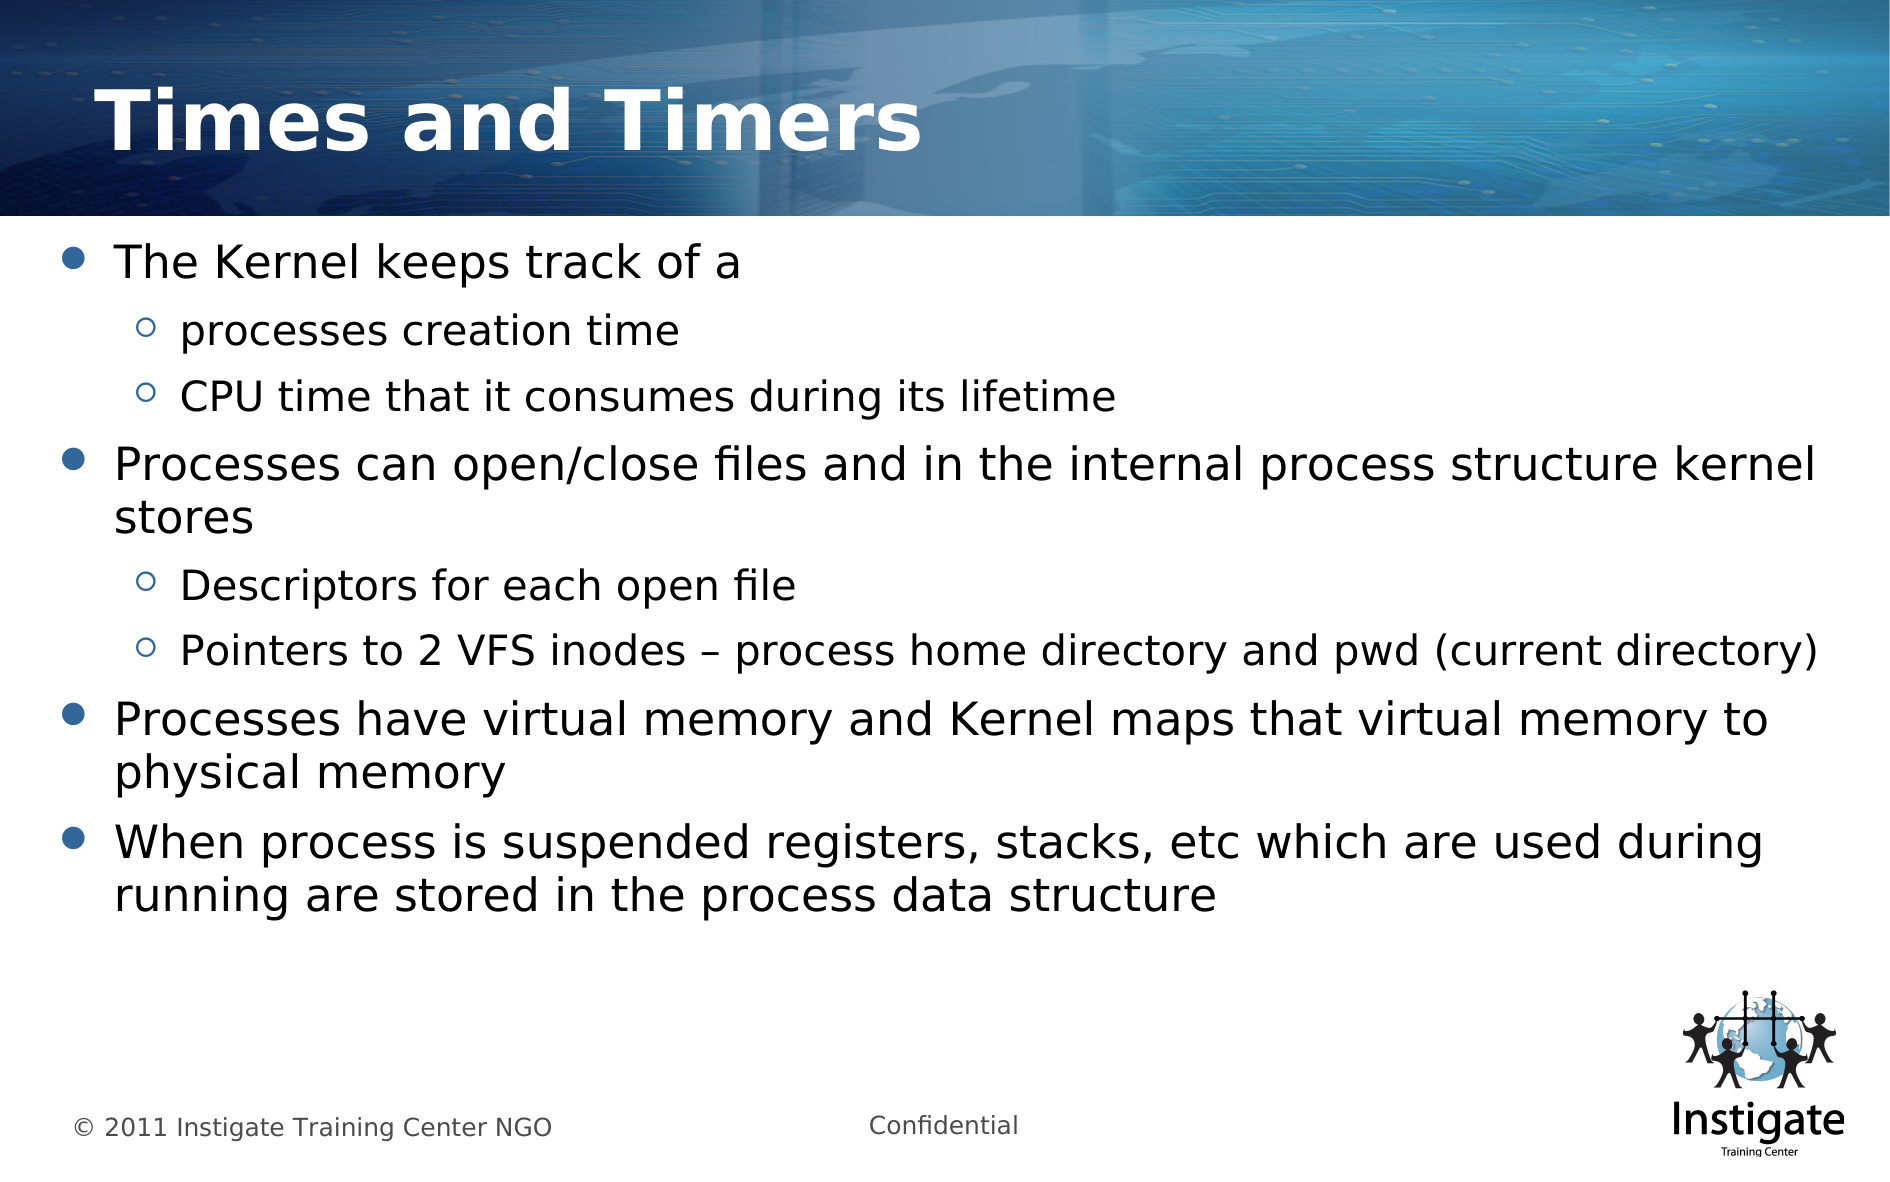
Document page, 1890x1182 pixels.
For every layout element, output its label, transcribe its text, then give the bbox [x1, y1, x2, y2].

list The Kernel keeps track of a processes creation time CPU time that it consumes during its lifetime Processes can open/close files and in the internal process structure kernel stores Descriptors for each open file Pointers to 2 VFS inodes – process home directory and pwd (current directory) Processes have virtual memory and Kernel maps that virtual memory to physical memory When process is suspended registers, stacks, etc which are used during running are stored in the process data structure [59, 236, 1831, 1001]
picture [0, 0, 1890, 216]
title Times and Timers [94, 54, 1793, 210]
picture [1674, 990, 1844, 1157]
